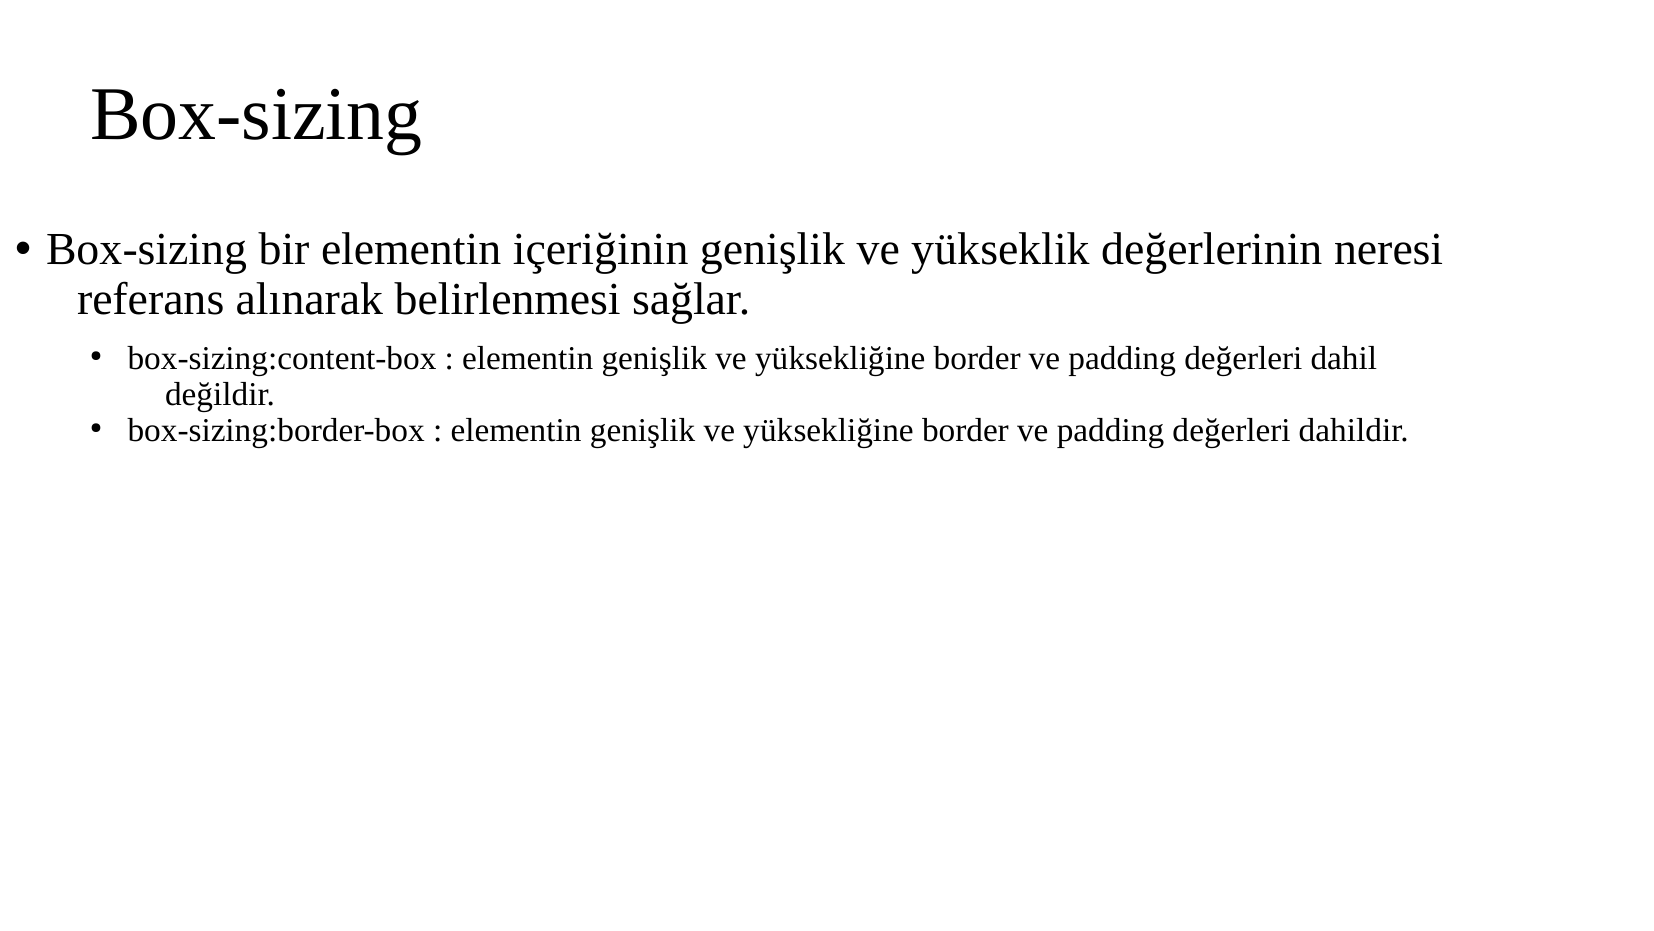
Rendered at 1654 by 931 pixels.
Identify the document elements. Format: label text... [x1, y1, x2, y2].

title Box-sizing [0, 36, 1489, 193]
list Box-sizing bir elementin içeriğinin genişlik ve yükseklik değerlerinin neresi referans alınarak belirlenmesi sağlar. box-sizing:content-box : elementin genişlik ve yüksekliğine border ve padding değerleri dahil değildir. box-sizing:border-box : elementin genişlik ve yüksekliğine border ve padding değerleri dahildir. [0, 217, 1489, 758]
